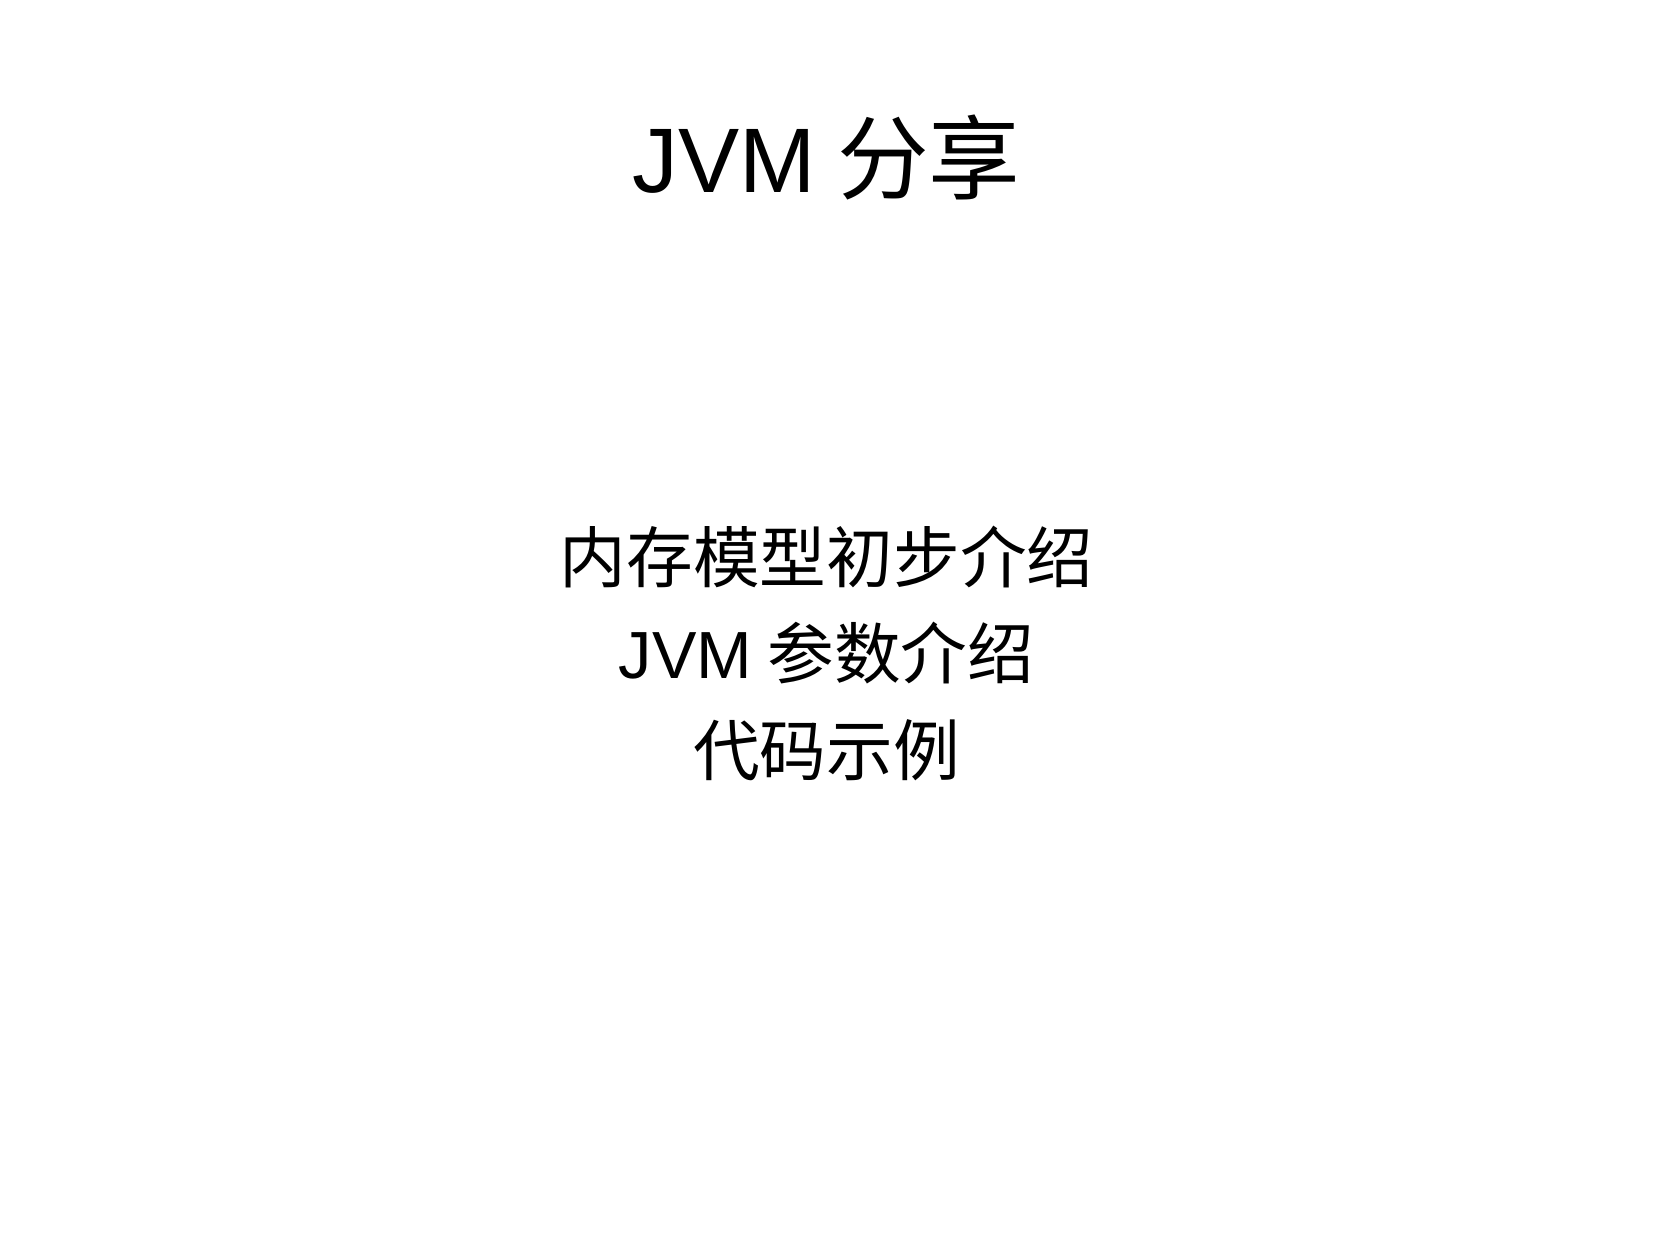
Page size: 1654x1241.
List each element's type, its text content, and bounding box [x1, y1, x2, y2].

subtitle 内存模型初步介绍 JVM参数介绍 代码示例 [82, 290, 1571, 1010]
title JVM分享 [82, 49, 1571, 257]
